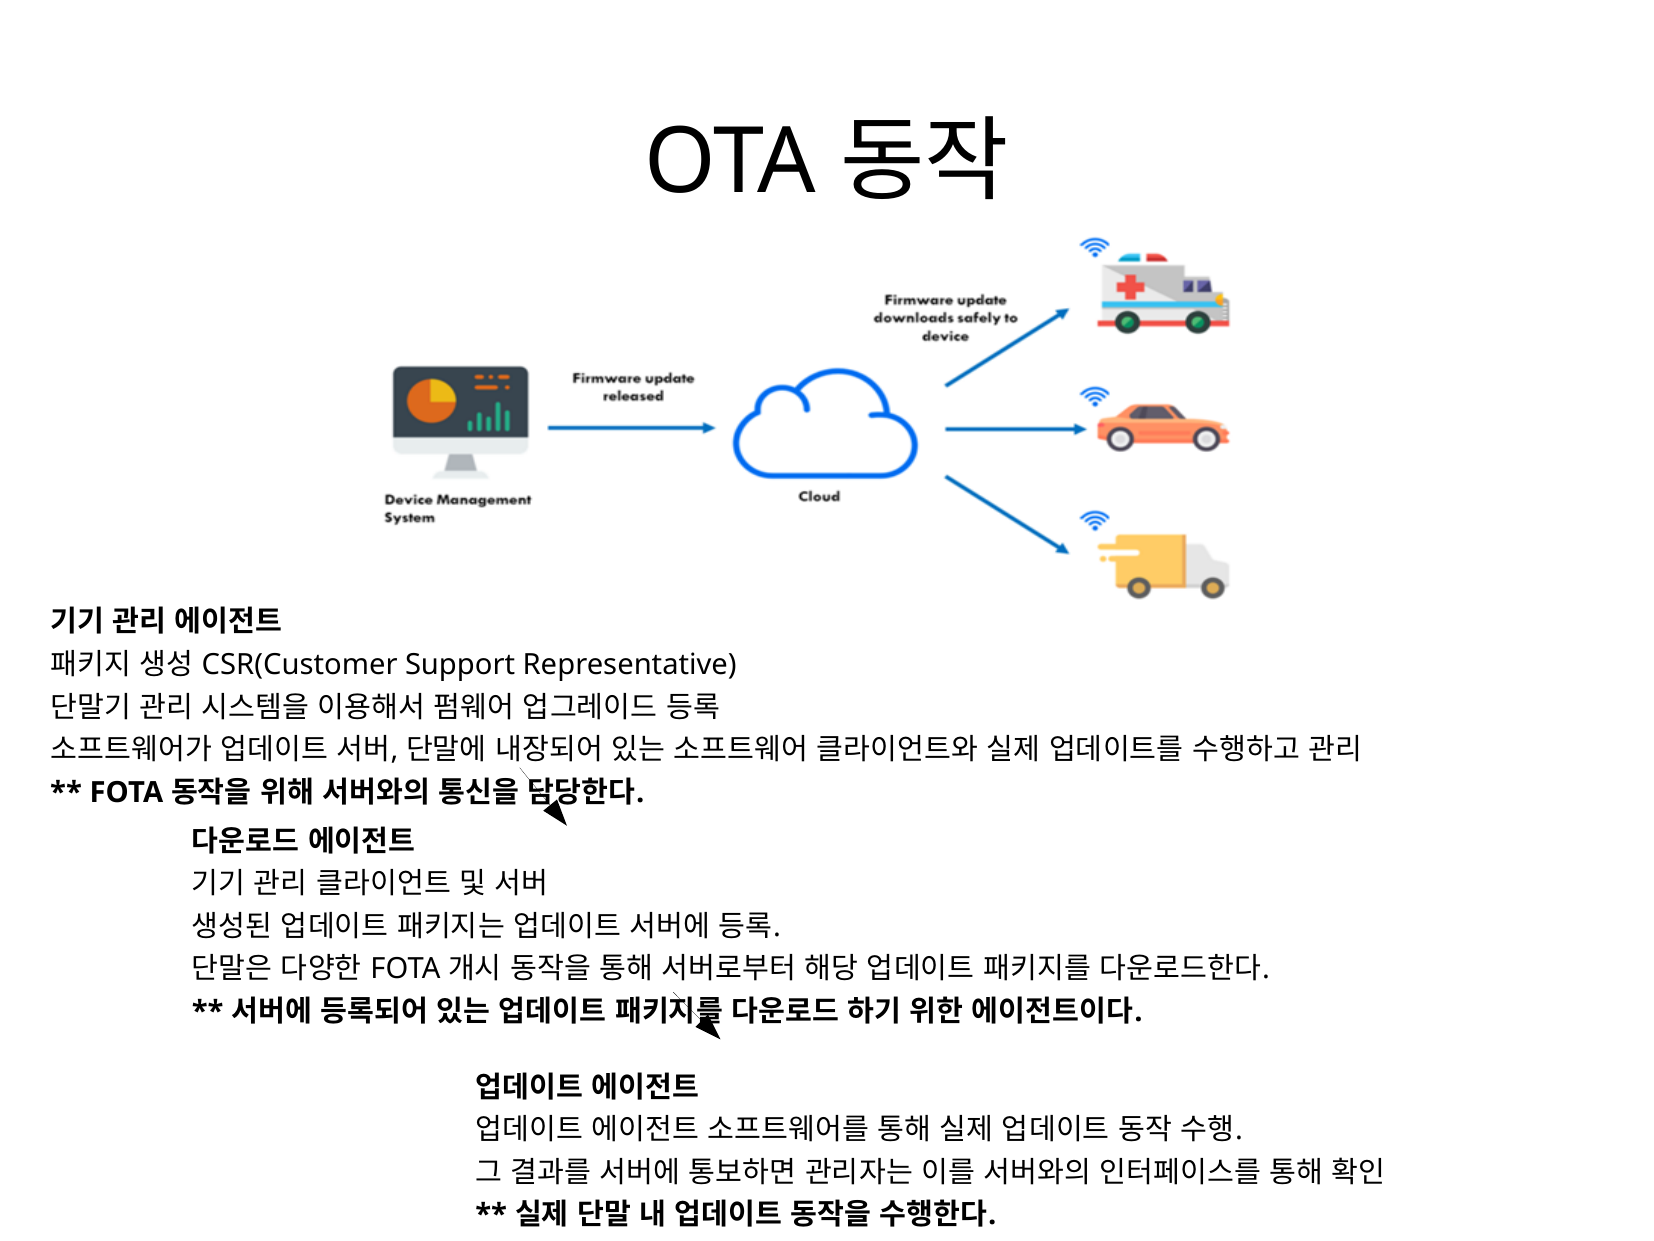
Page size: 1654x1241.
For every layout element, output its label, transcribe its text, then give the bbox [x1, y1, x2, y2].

picture [342, 204, 1252, 590]
text_box 다운로드 에이전트 기기 관리 클라이언트 및 서버 생성된 업데이트 패키지는 업데이트 서버에 등록. 단말은 다양한 FOTA 개시 동작을 통해 서버로부터 해당 업데이트 패키지를 다운로드한다. ** 서버에 등록되어 있는 업데이트 패키지를 다운로드 하기 위한 에이전트이다. [177, 809, 1654, 993]
title OTA 동작 [82, 49, 1571, 257]
text_box 업데이트 에이전트 업데이트 에이전트 소프트웨어를 통해 실제 업데이트 동작 수행. 그 결과를 서버에 통보하면 관리자는 이를 서버와의 인터페이스를 통해 확인 ** 실제 단말 내 업데이트 동작을 수행한다. [460, 1055, 1485, 1205]
text_box 기기 관리 에이전트 패키지 생성 CSR(Customer Support Representative) 단말기 관리 시스템을 이용해서 펌웨어 업그레이드 등록 소프트웨어가 업데이트 서버, 단말에 내장되어 있는 소프트웨어 클라이언트와 실제 업데이트를 수행하고 관리 ** FOTA 동작을 위해 서버와의 통신을 담당한다. [35, 590, 1560, 773]
